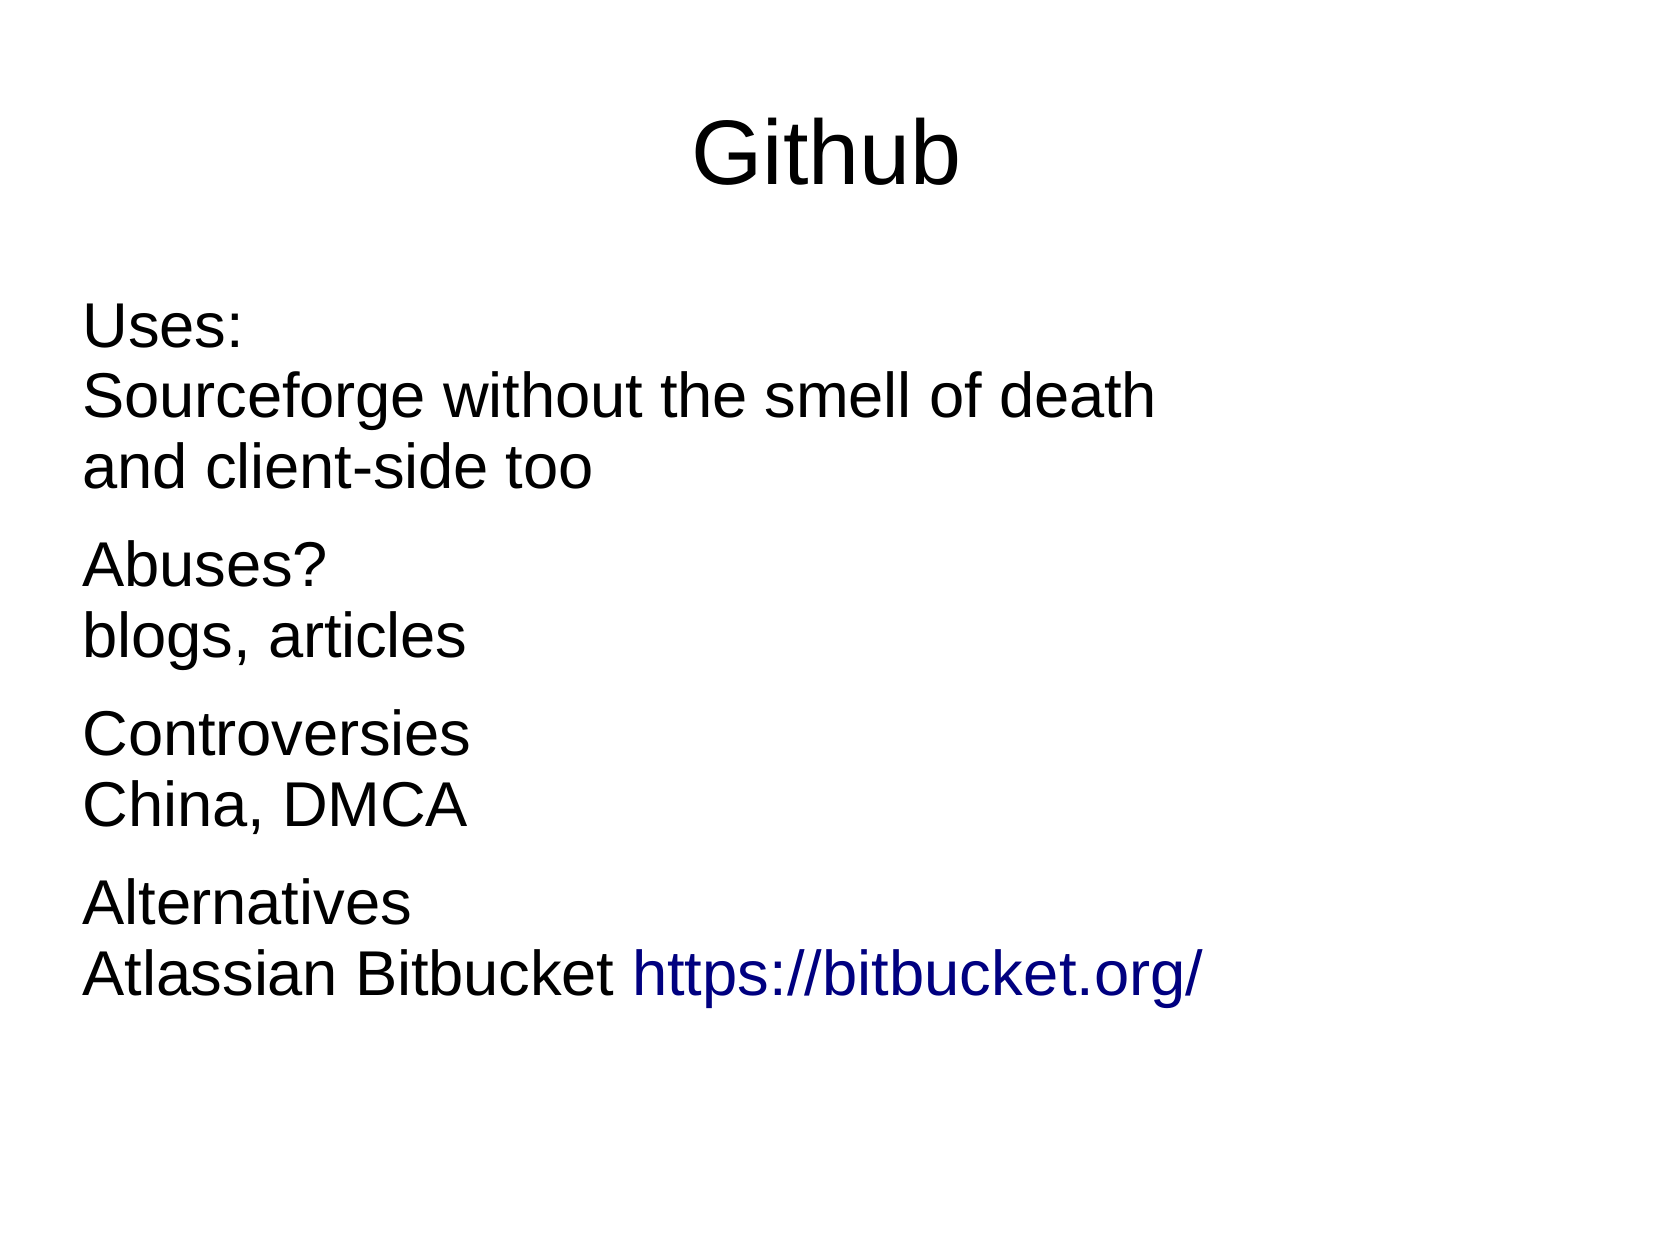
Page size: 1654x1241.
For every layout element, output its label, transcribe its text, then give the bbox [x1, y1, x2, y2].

title Github [82, 49, 1571, 257]
list Uses: Sourceforge without the smell of death and client-side too Abuses? blogs, articles Controversies China, DMCA Alternatives Atlassian Bitbucket https://bitbucket.org/ [82, 290, 1571, 1010]
